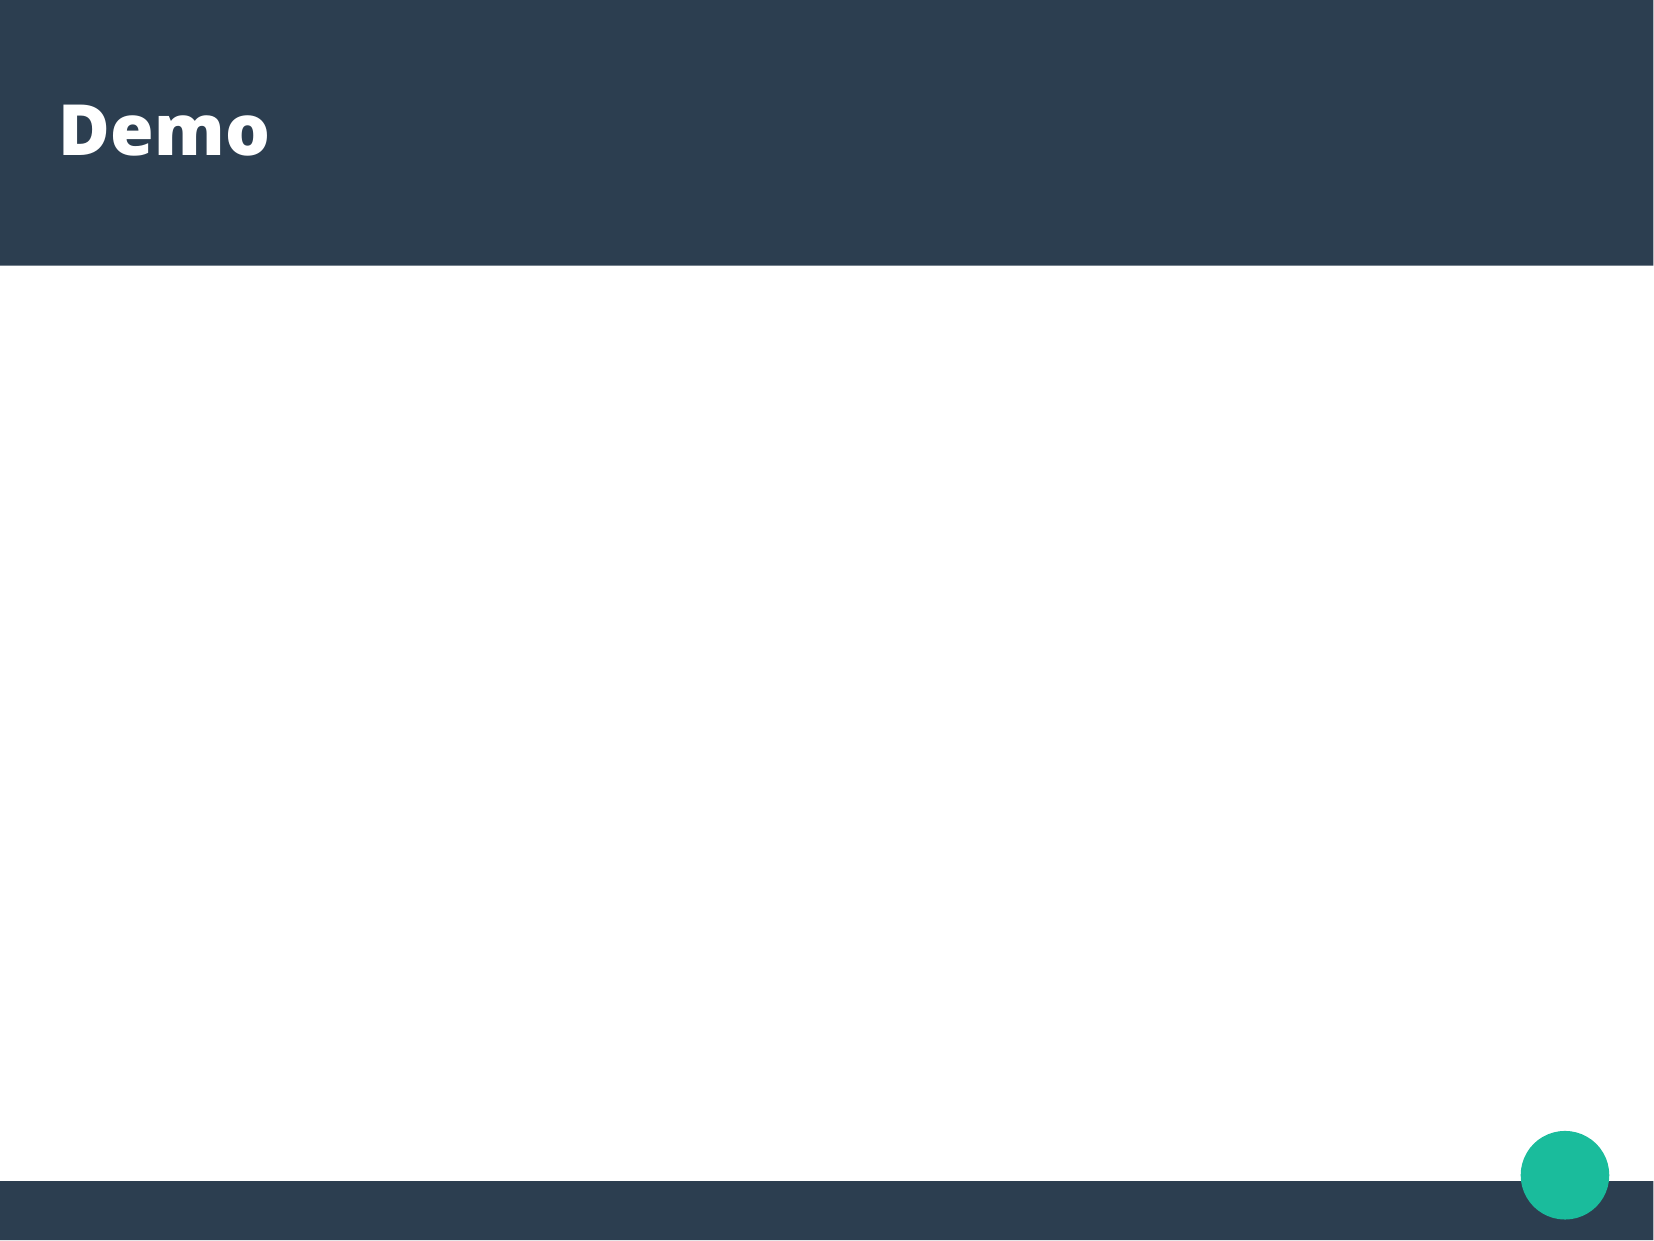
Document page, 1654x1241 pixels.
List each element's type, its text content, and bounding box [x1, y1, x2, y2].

title Demo [59, 49, 1595, 207]
